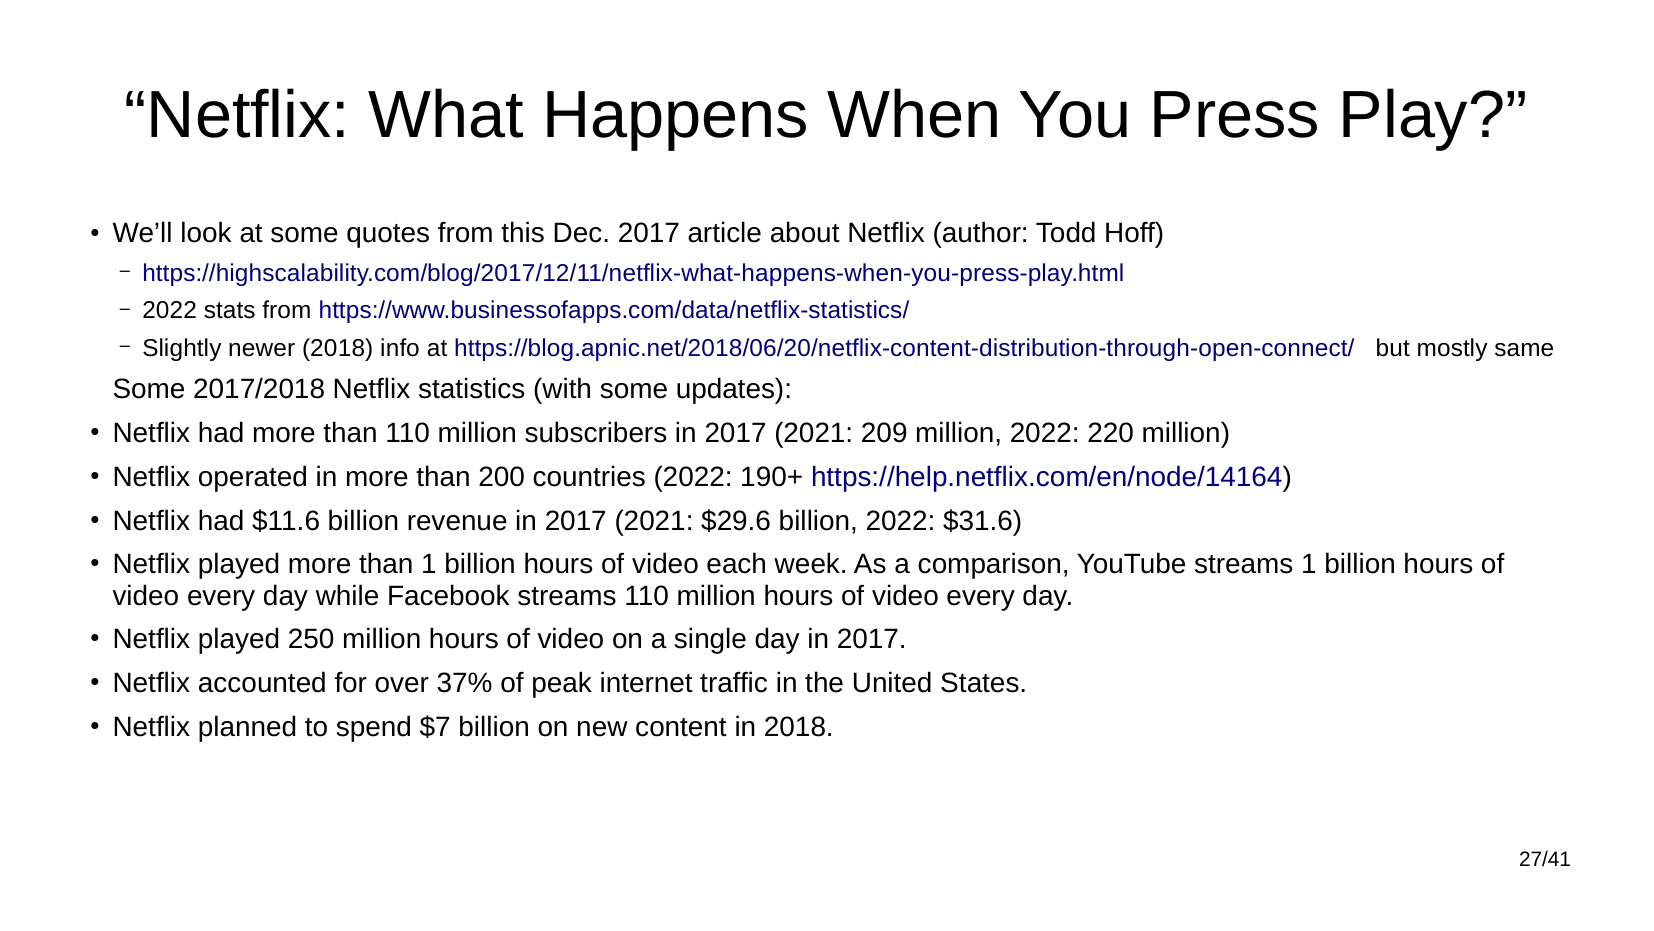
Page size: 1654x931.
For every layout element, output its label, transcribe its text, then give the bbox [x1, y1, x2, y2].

list We’ll look at some quotes from this Dec. 2017 article about Netflix (author: Todd Hoff) https://highscalability.com/blog/2017/12/11/netflix-what-happens-when-you-press-play.html 2022 stats from https://www.businessofapps.com/data/netflix-statistics/ Slightly newer (2018) info at https://blog.apnic.net/2018/06/20/netflix-content-distribution-through-open-connect/ but mostly same Some 2017/2018 Netflix statistics (with some updates): Netflix had more than 110 million subscribers in 2017 (2021: 209 million, 2022: 220 million) Netflix operated in more than 200 countries (2022: 190+ https://help.netflix.com/en/node/14164) Netflix had $11.6 billion revenue in 2017 (2021: $29.6 billion, 2022: $31.6) Netflix played more than 1 billion hours of video each week. As a comparison, YouTube streams 1 billion hours of video every day while Facebook streams 110 million hours of video every day. Netflix played 250 million hours of video on a single day in 2017. Netflix accounted for over 37% of peak internet traffic in the United States. Netflix planned to spend $7 billion on new content in 2018. [82, 217, 1571, 758]
title “Netflix: What Happens When You Press Play?” [82, 37, 1571, 193]
